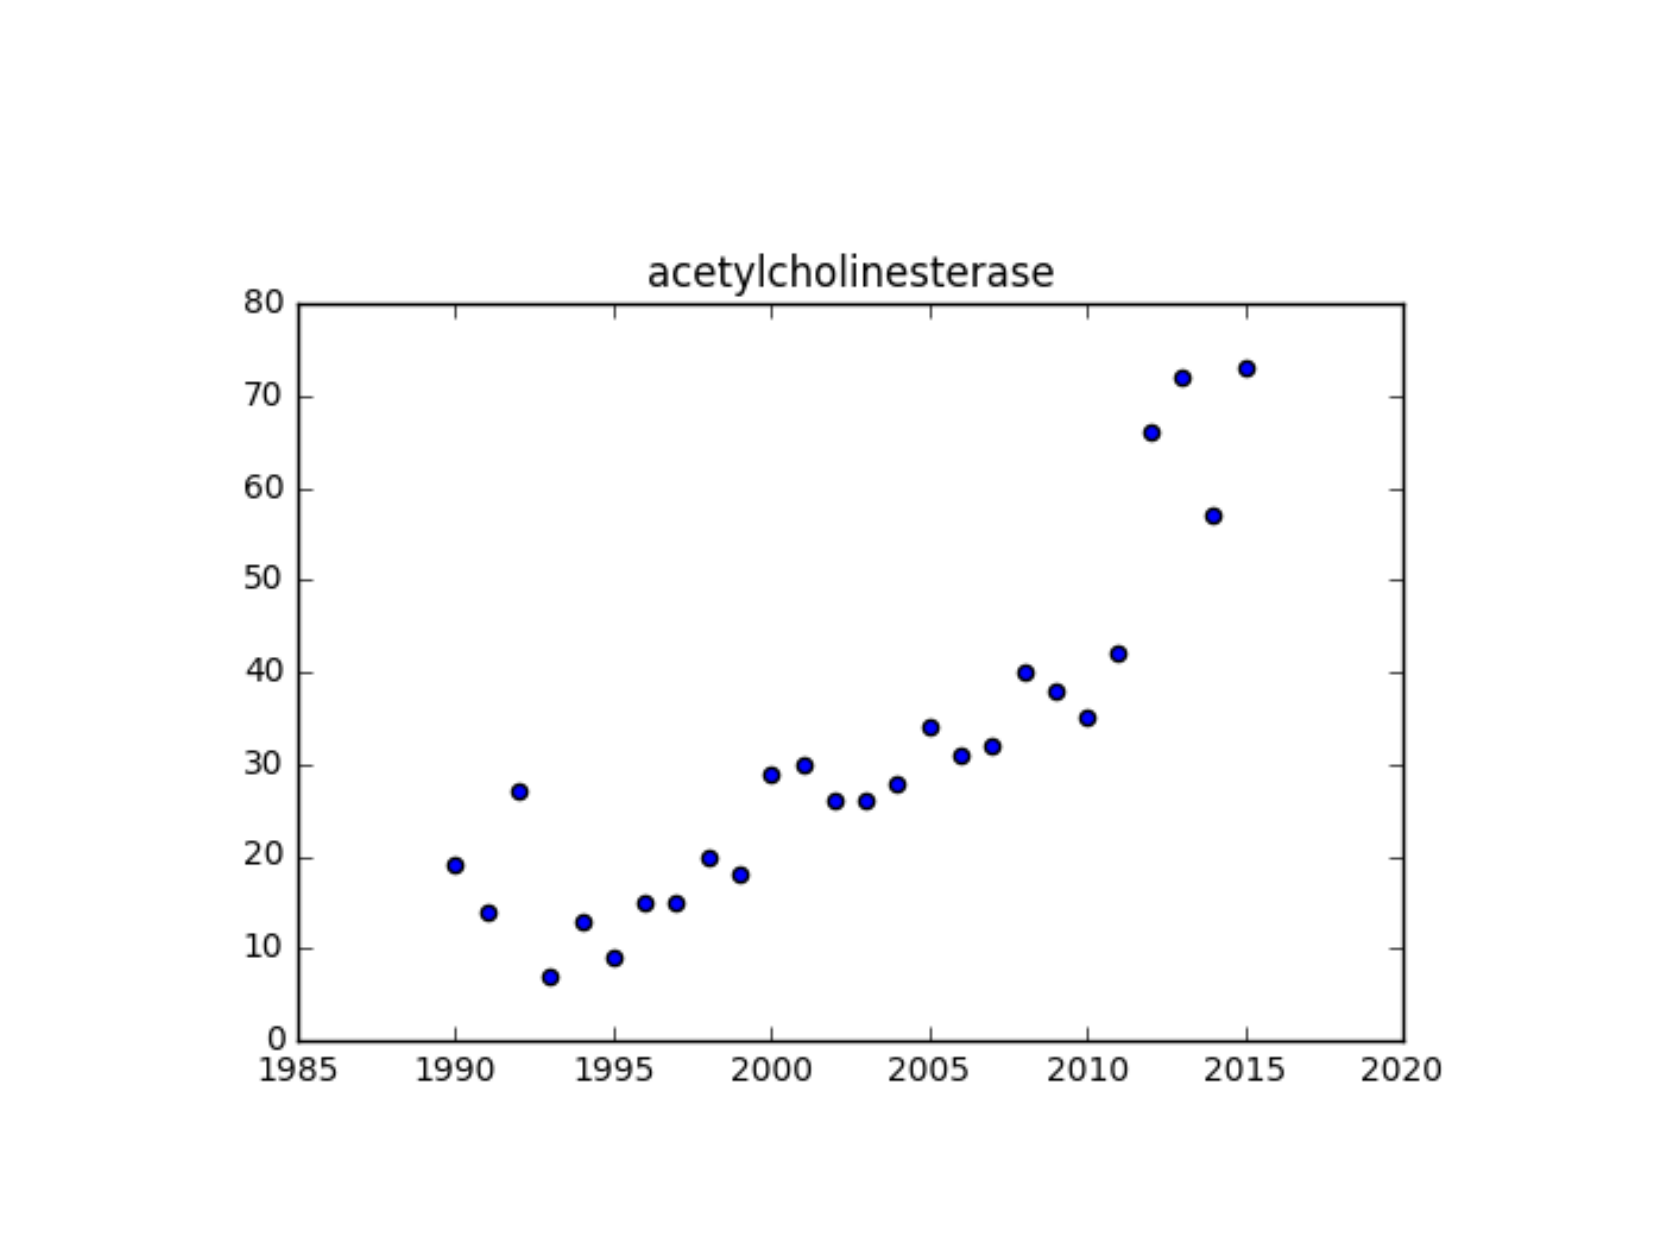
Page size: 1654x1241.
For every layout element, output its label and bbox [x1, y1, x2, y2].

picture [120, 209, 1546, 1160]
